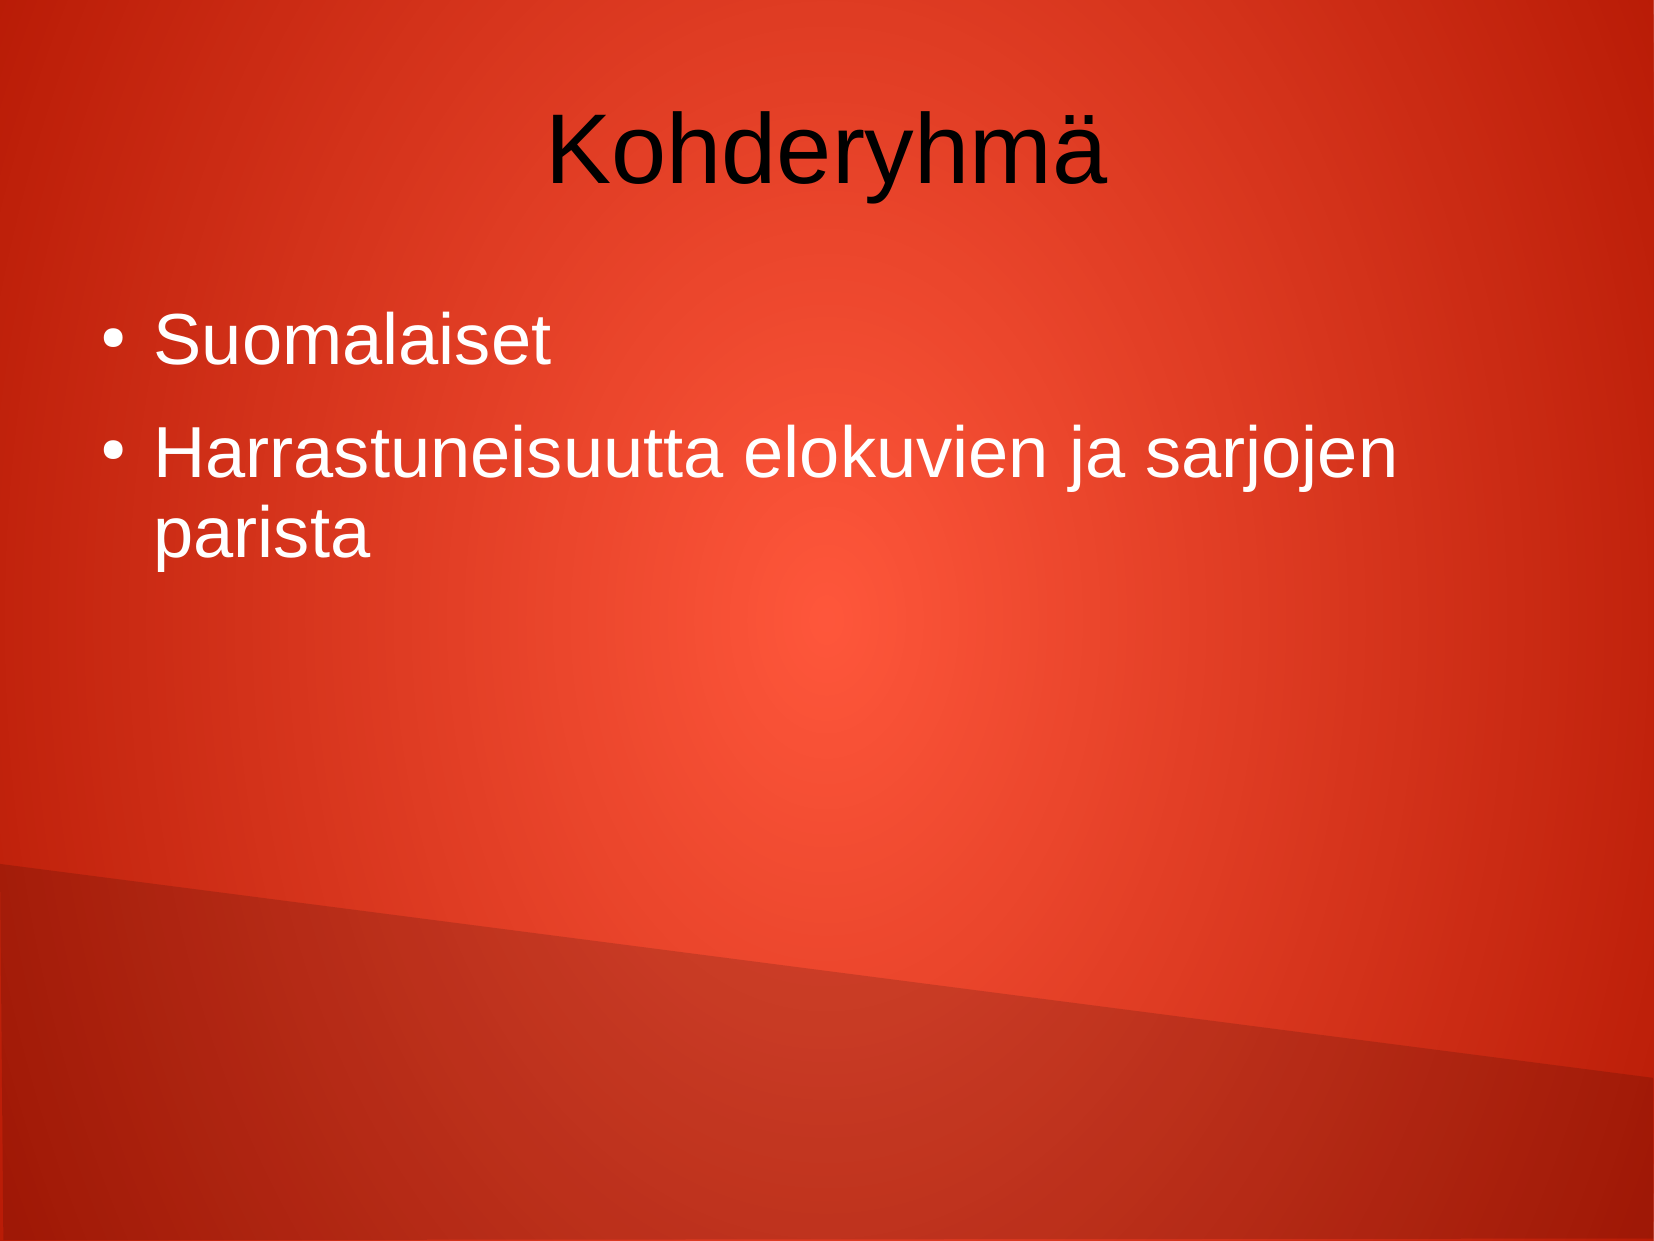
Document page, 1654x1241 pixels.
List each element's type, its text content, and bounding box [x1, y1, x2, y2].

title Kohderyhmä [82, 47, 1571, 252]
list Suomalaiset Harrastuneisuutta elokuvien ja sarjojen parista [82, 299, 1571, 1019]
